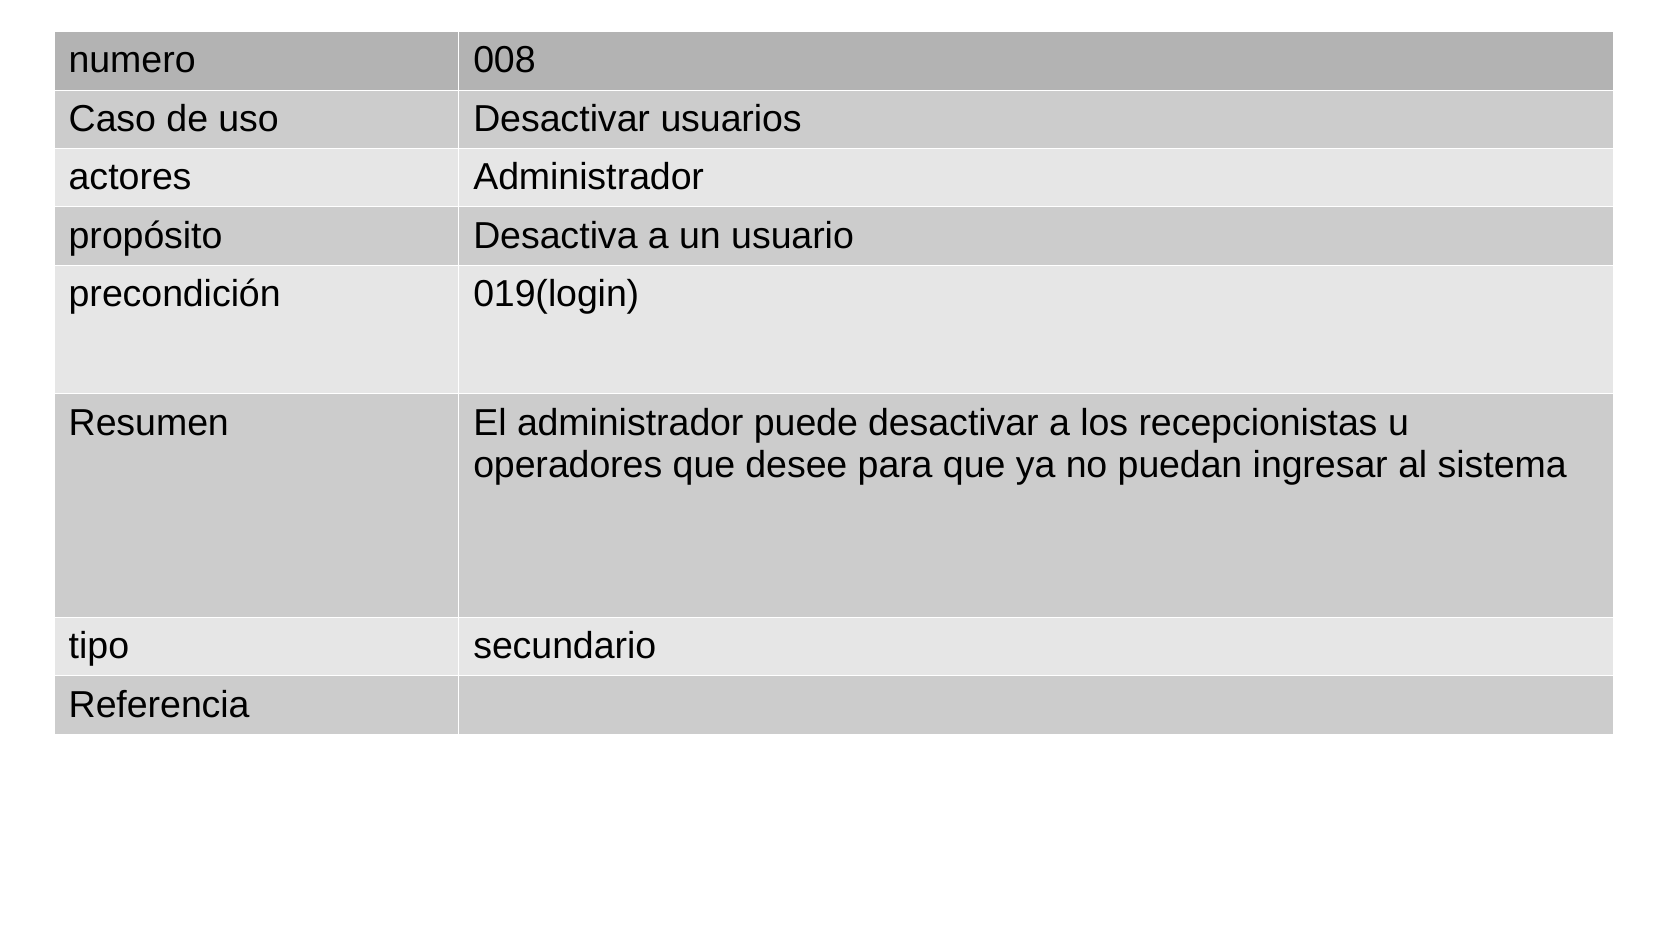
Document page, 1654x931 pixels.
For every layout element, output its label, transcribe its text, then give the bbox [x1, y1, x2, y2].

table_header numero [55, 32, 458, 90]
table_header 008 [459, 32, 1613, 90]
table_cell [459, 676, 1613, 734]
table_cell tipo [55, 618, 458, 675]
table_cell Desactiva a un usuario [459, 207, 1613, 265]
table_cell El administrador puede desactivar a los recepcionistas u operadores que desee para que ya no puedan ingresar al sistema [459, 394, 1613, 617]
table_cell propósito [55, 207, 458, 265]
table_cell Referencia [55, 676, 458, 734]
table_cell 019(login) [459, 266, 1613, 393]
table_cell precondición [55, 266, 458, 393]
table_cell Resumen [55, 394, 458, 617]
table_cell actores [55, 149, 458, 206]
table_cell Administrador [459, 149, 1613, 206]
table_cell secundario [459, 618, 1613, 675]
table_cell Desactivar usuarios [459, 91, 1613, 148]
table_cell Caso de uso [55, 91, 458, 148]
